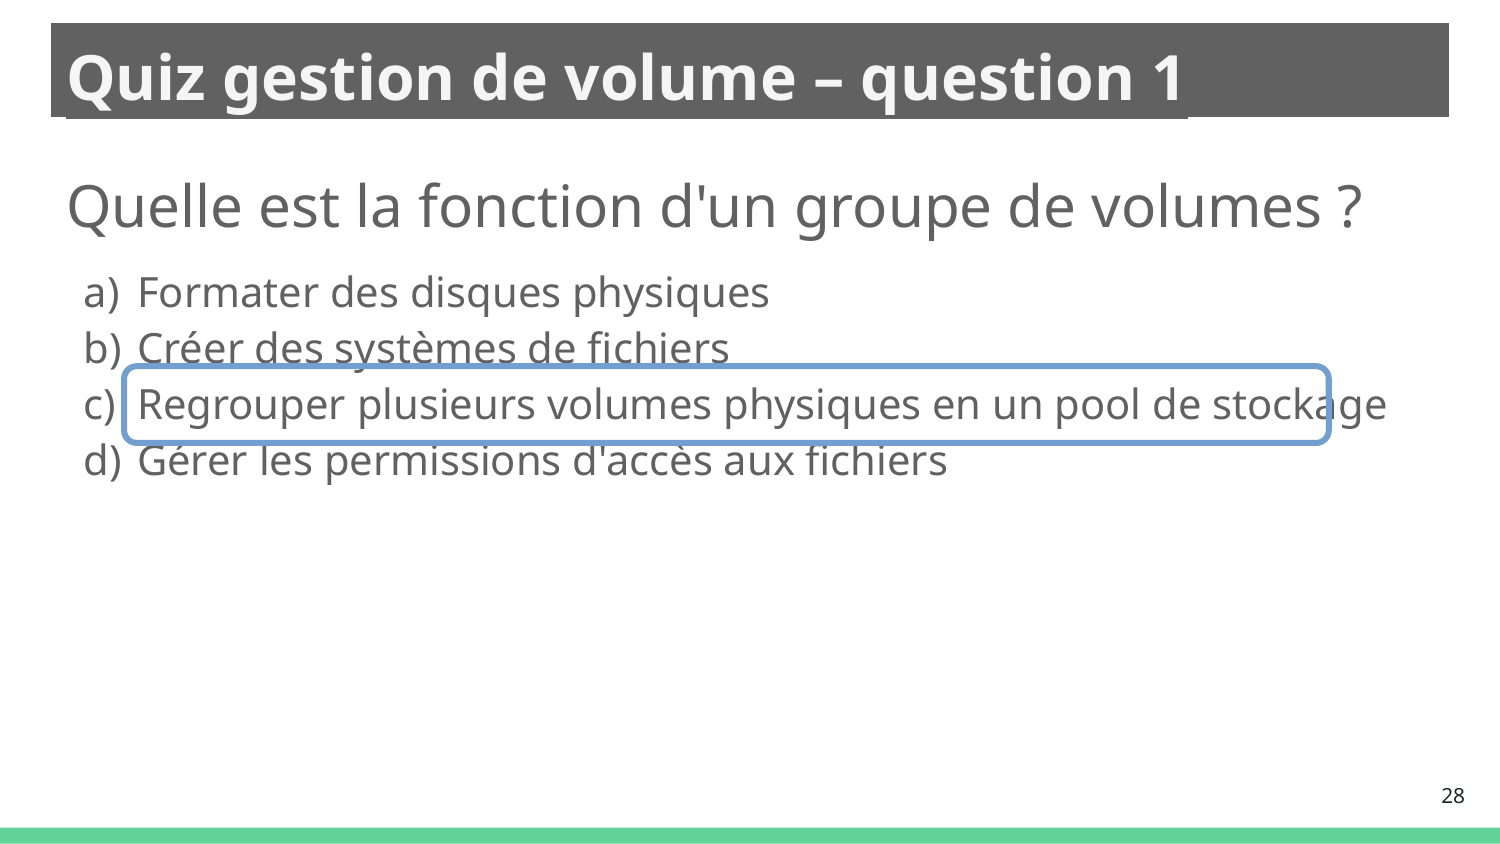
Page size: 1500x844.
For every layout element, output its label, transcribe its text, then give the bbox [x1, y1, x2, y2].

title Quiz gestion de volume – question 1 [51, 23, 1449, 117]
slide_number <numéro> [1389, 764, 1480, 830]
list Quelle est la fonction d'un groupe de volumes ? Formater des disques physiques Créer des systèmes de fichiers Regrouper plusieurs volumes physiques en un pool de stockage Gérer les permissions d'accès aux fichiers [51, 144, 1477, 709]
